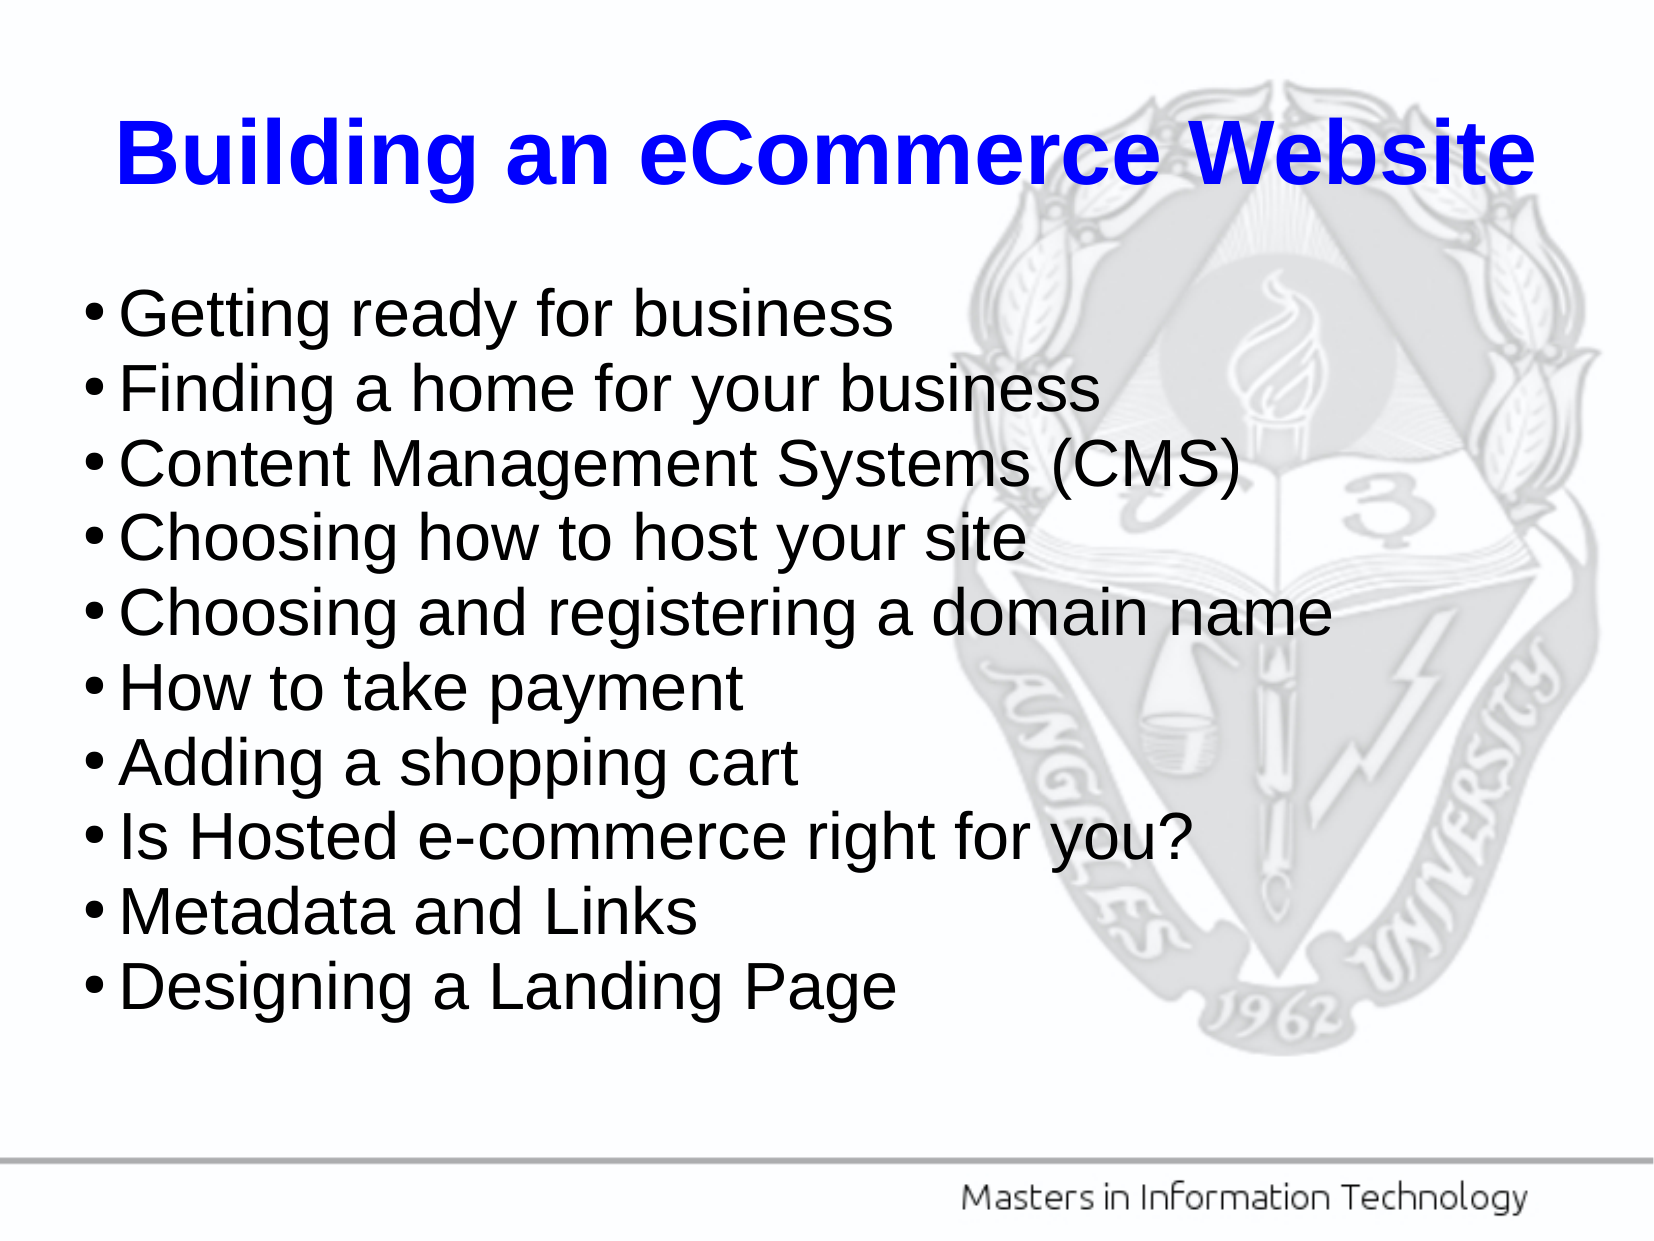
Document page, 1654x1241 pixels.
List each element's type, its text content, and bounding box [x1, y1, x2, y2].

title Building an eCommerce Website [82, 49, 1571, 257]
subtitle Getting ready for business Finding a home for your business Content Management Systems (CMS) Choosing how to host your site Choosing and registering a domain name How to take payment Adding a shopping cart Is Hosted e-commerce right for you? Metadata and Links Designing a Landing Page [82, 275, 1571, 1024]
picture [0, 0, 1654, 1241]
